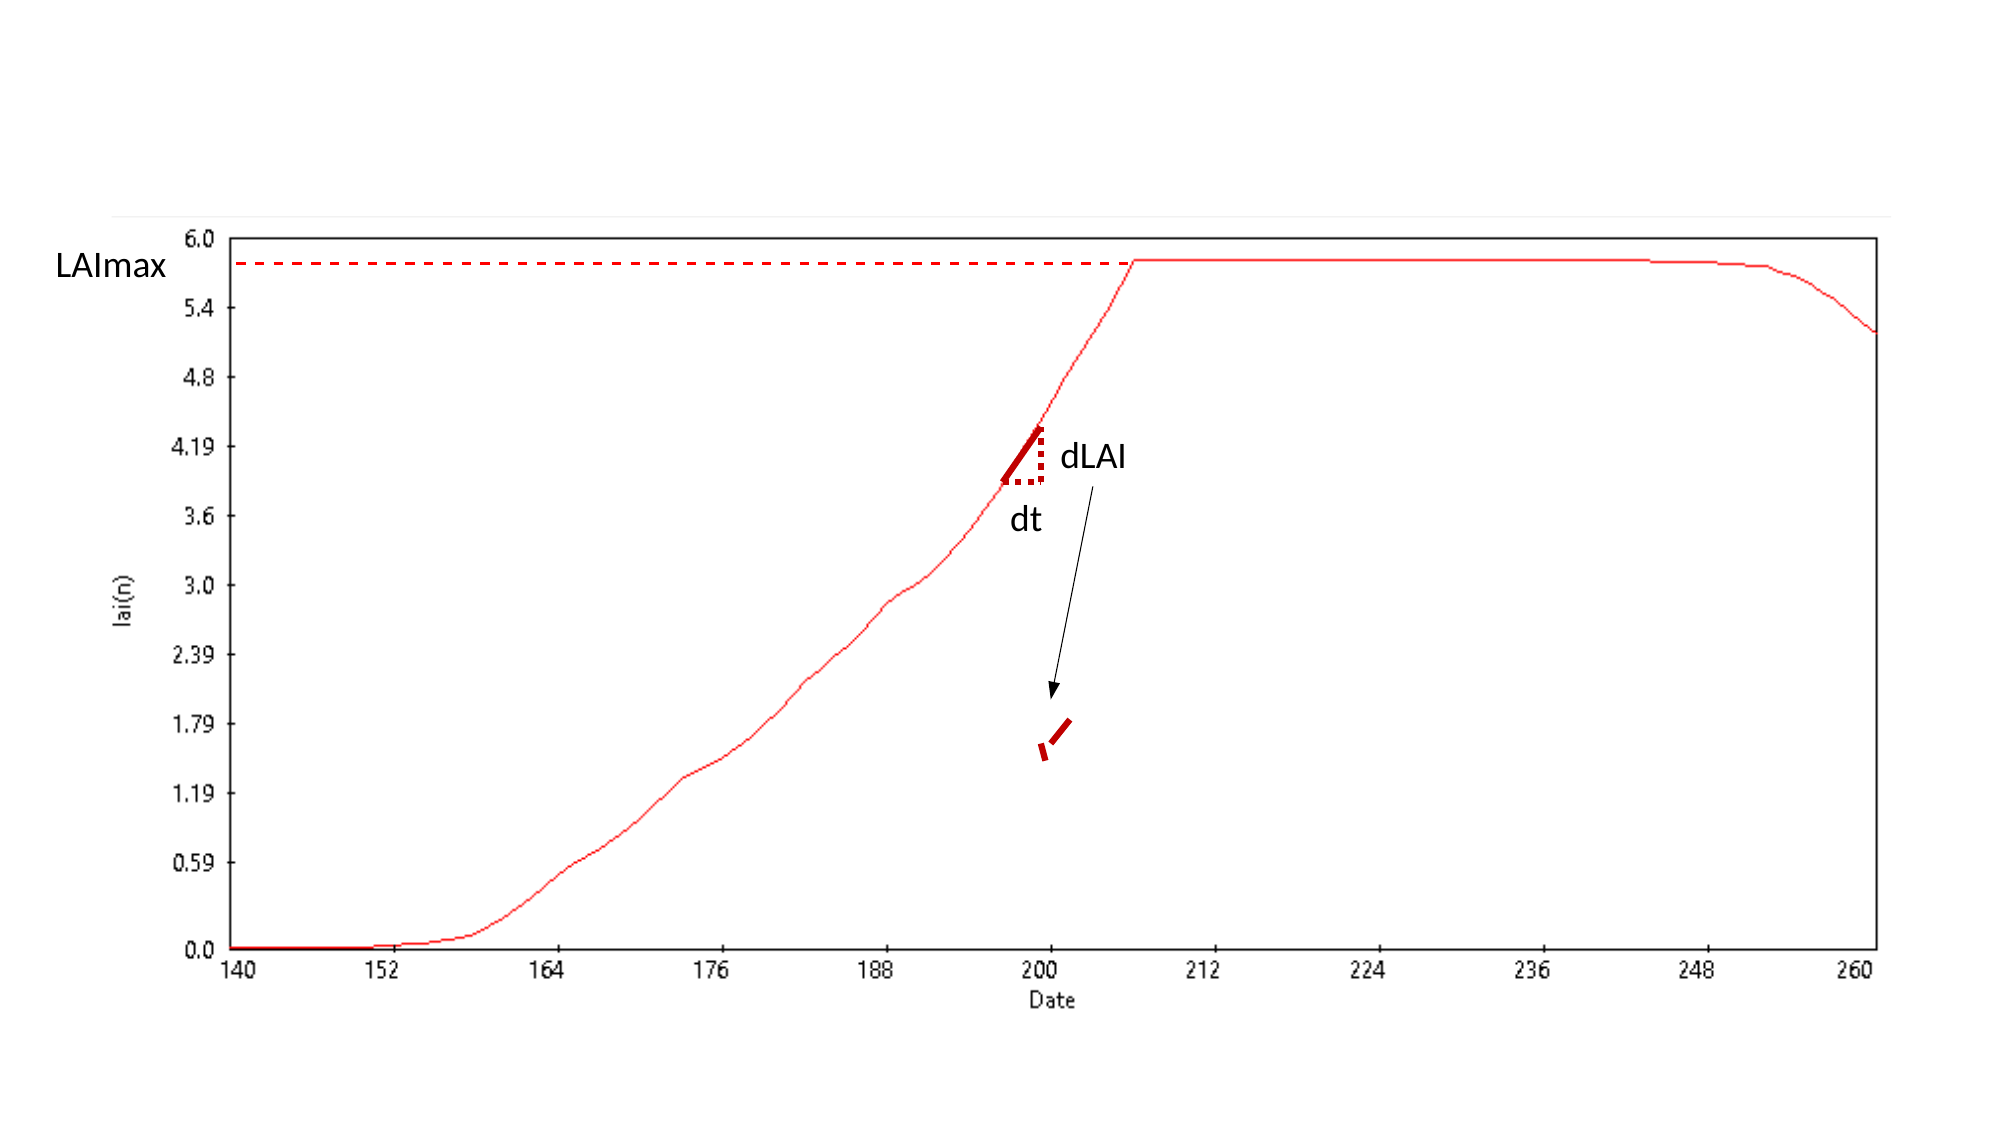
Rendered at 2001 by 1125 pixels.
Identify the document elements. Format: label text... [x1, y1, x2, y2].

text_box LAImax [40, 232, 183, 294]
text_box dt [995, 486, 1070, 547]
picture [111, 216, 1892, 1017]
text_box dLAI [1045, 423, 1164, 485]
